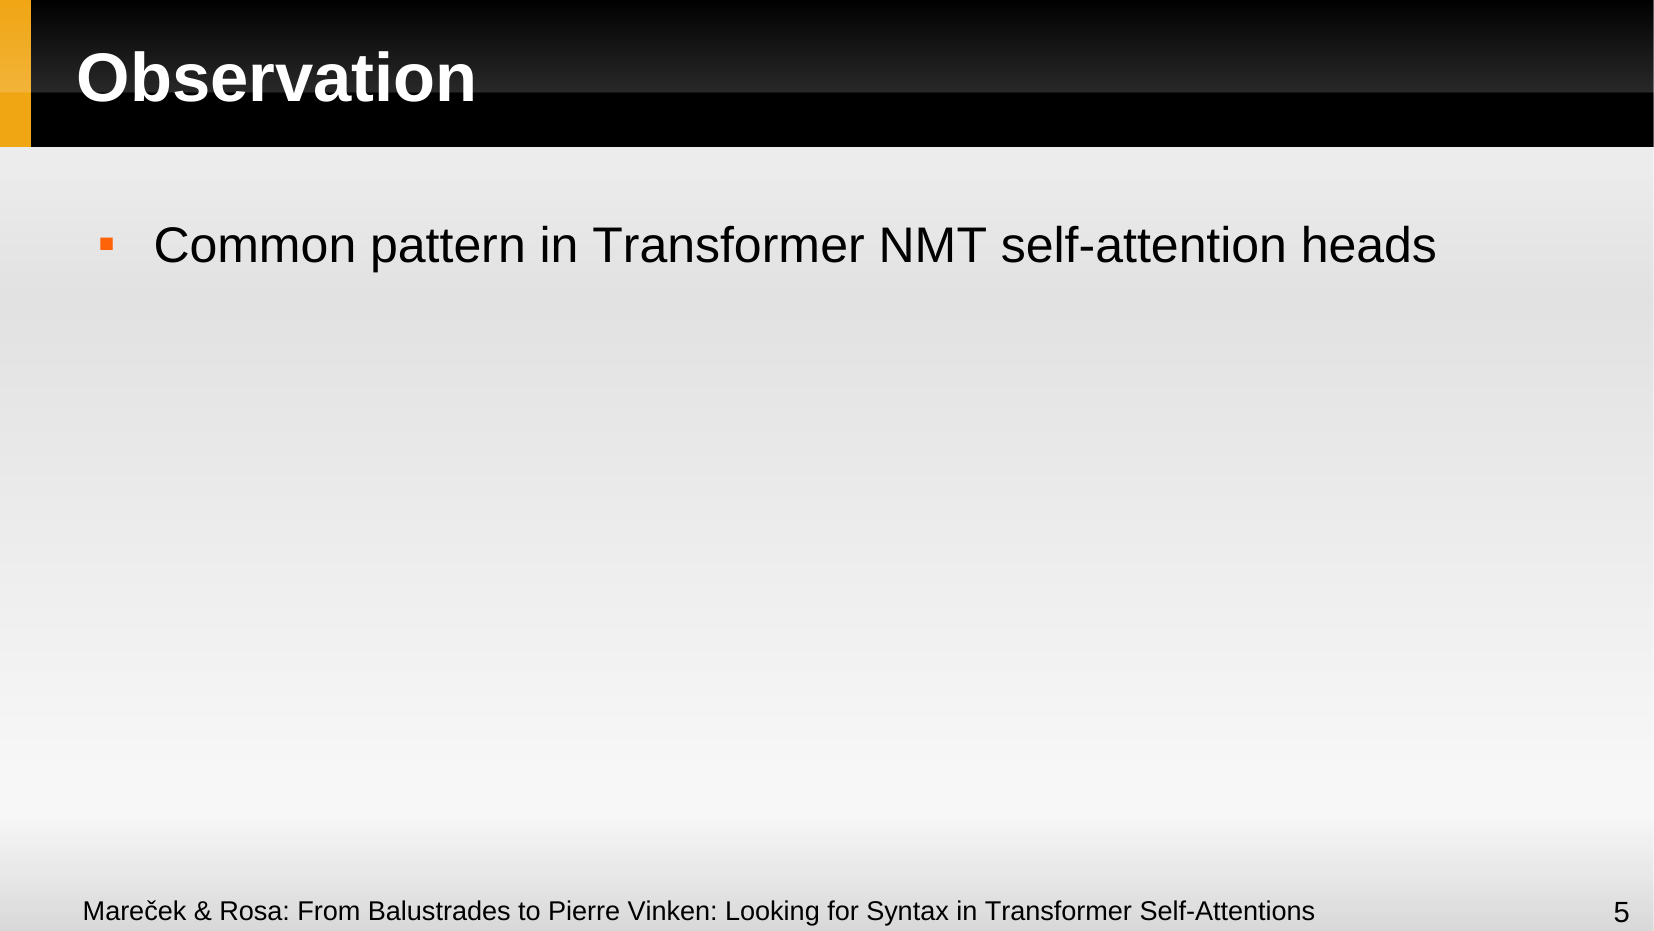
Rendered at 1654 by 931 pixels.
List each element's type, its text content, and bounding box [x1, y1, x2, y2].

picture [0, 0, 1654, 931]
title Observation [76, 0, 1625, 156]
list Common pattern in Transformer NMT self-attention heads [82, 217, 1595, 832]
